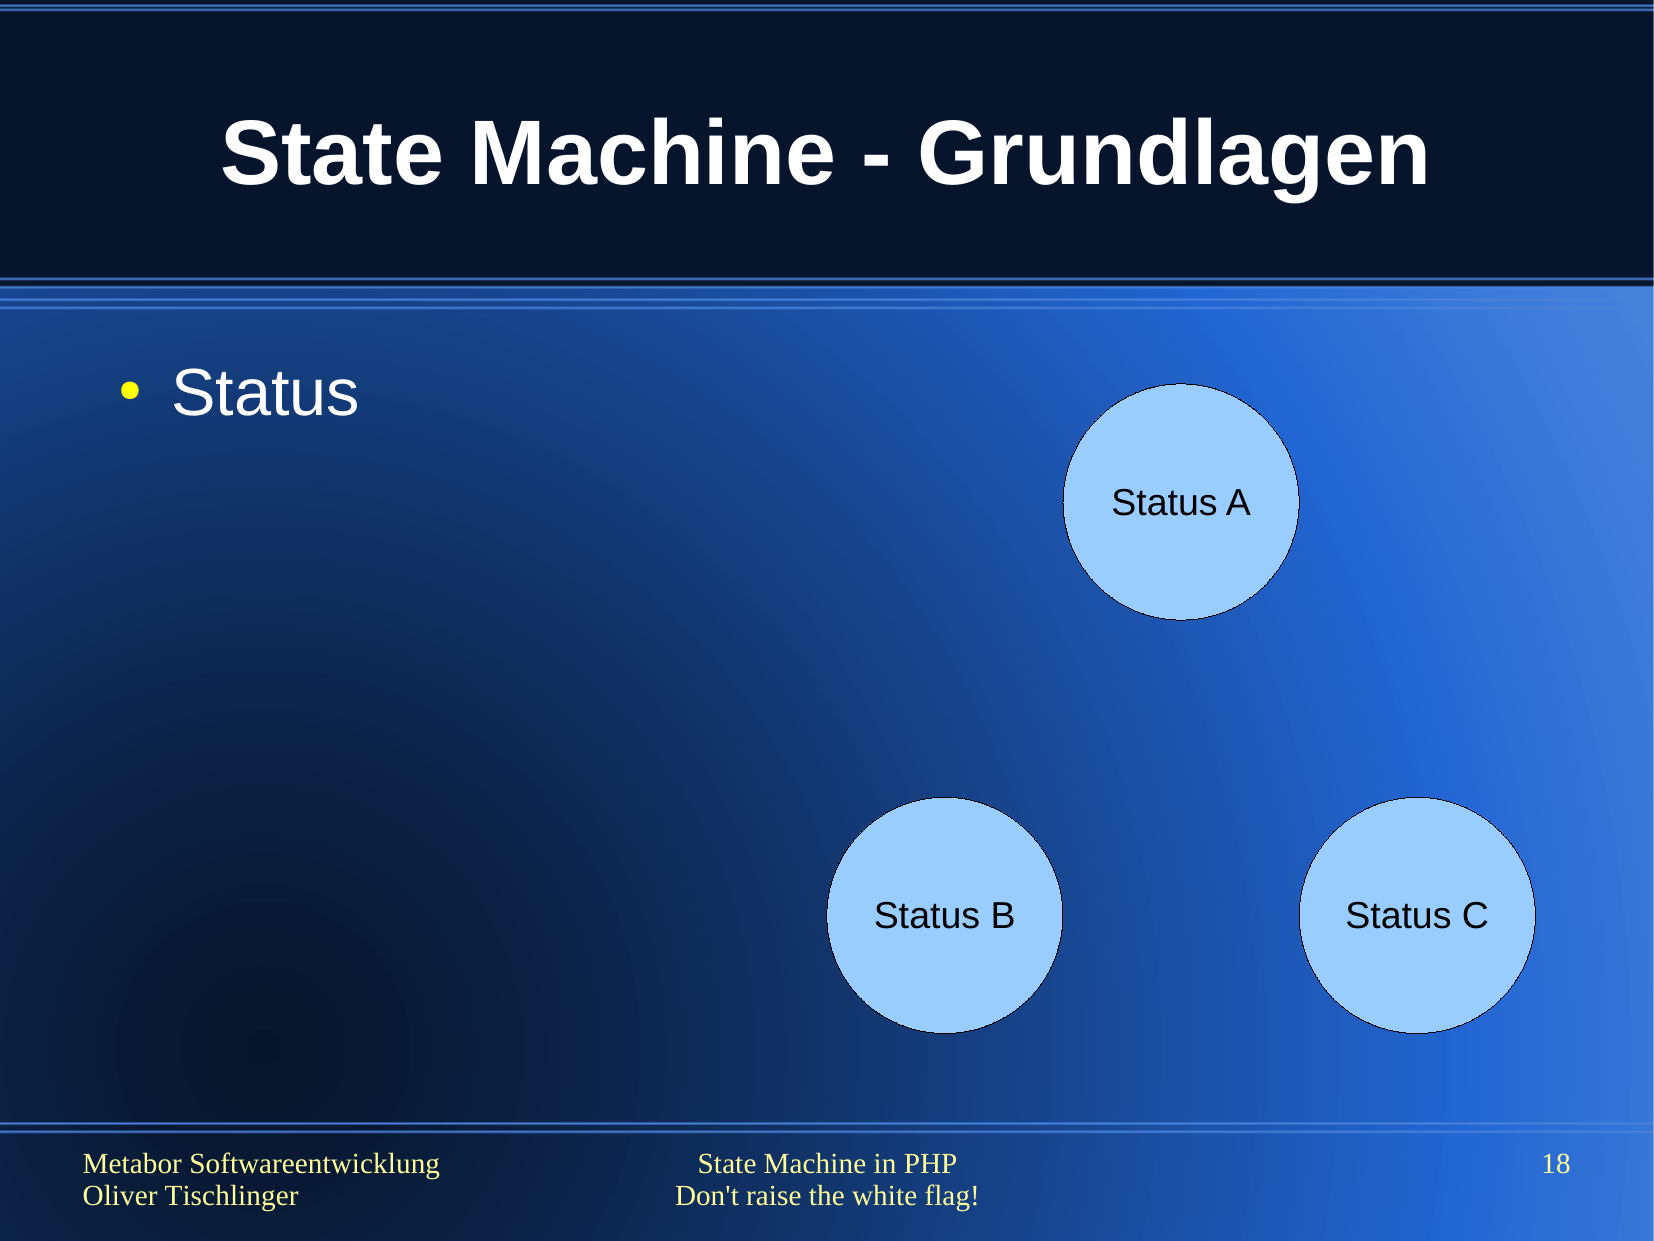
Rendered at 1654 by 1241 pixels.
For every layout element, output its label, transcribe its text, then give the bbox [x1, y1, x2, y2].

title State Machine - Grundlagen [82, 49, 1571, 257]
list Status [82, 355, 809, 1058]
picture [0, 0, 1654, 1241]
text_box Status B [826, 797, 1063, 1034]
text_box Status C [1299, 797, 1536, 1034]
text_box Status A [1062, 383, 1300, 621]
